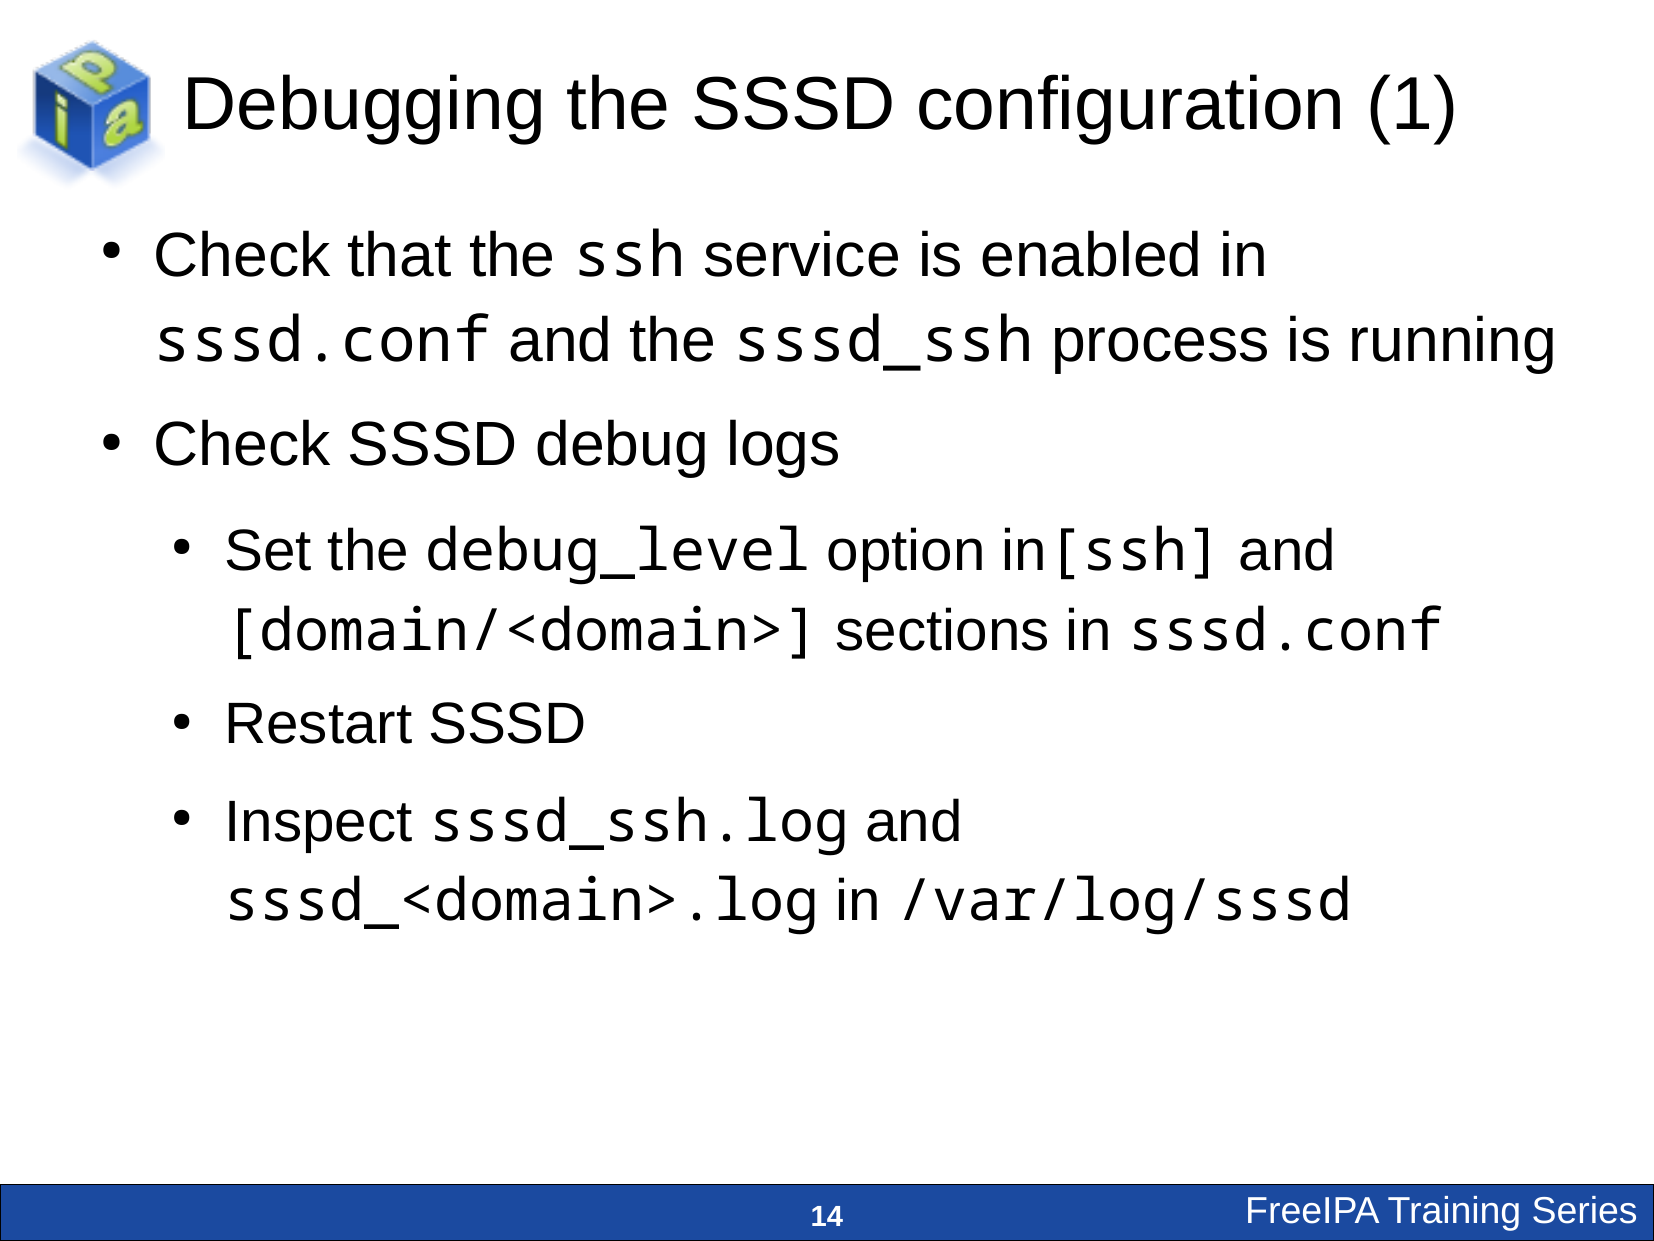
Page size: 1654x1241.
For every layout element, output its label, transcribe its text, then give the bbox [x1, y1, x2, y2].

picture [17, 34, 165, 193]
list Check that the ssh service is enabled in sssd.conf and the sssd_ssh process is running Check SSSD debug logs Set the debug_level option in[ssh] and [domain/<domain>] sections in sssd.conf Restart SSSD Inspect sssd_ssh.log and sssd_<domain>.log in /var/log/sssd [82, 209, 1571, 930]
title Debugging the SSSD configuration (1) [182, 31, 1579, 177]
